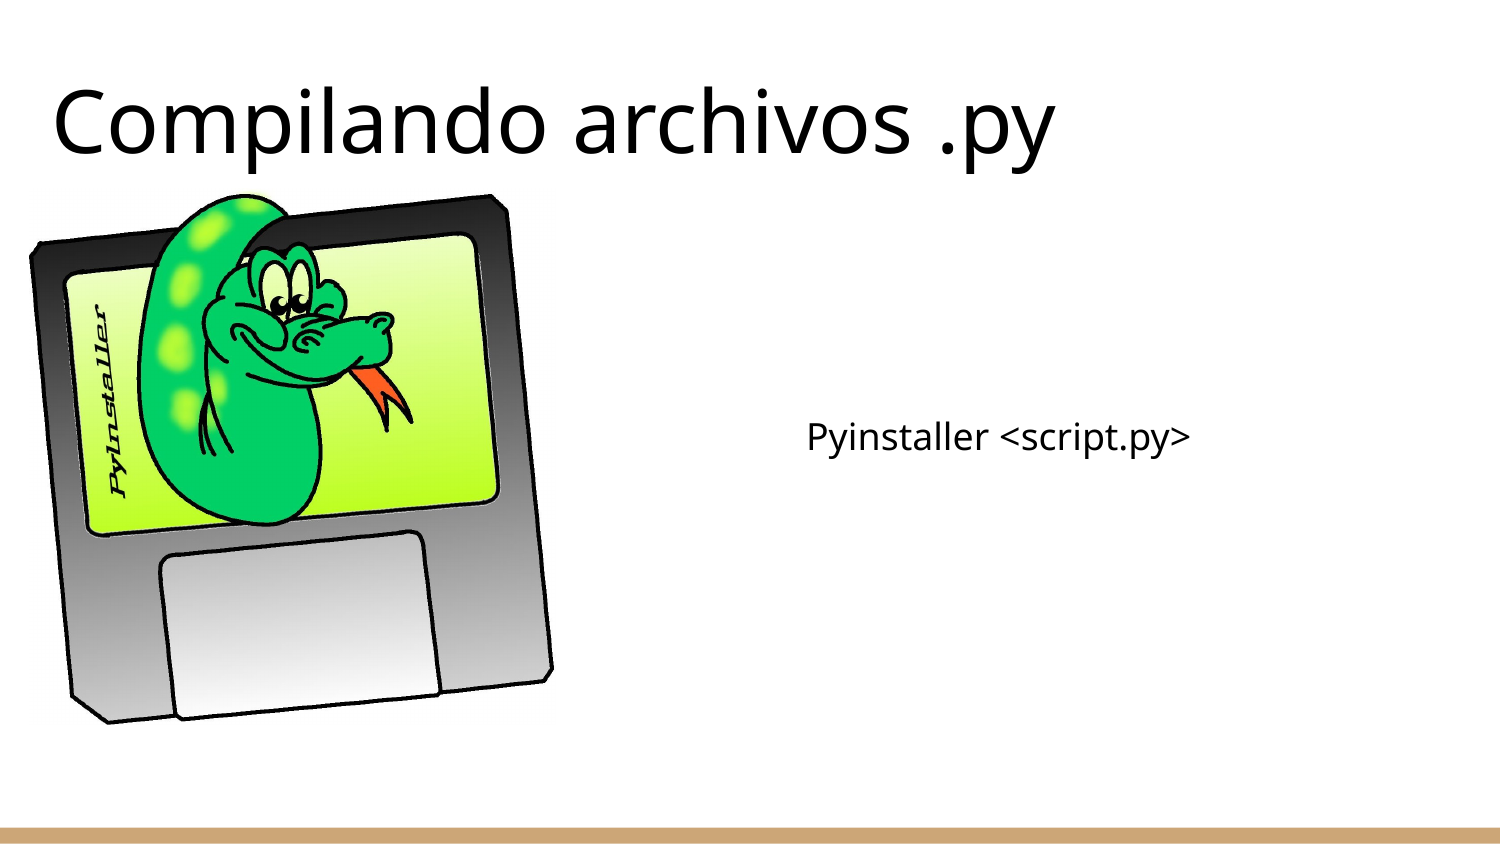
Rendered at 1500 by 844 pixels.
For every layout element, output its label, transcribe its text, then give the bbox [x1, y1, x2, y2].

text_box Pyinstaller <script.py> [791, 402, 1347, 461]
picture [29, 188, 556, 725]
title Compilando archivos .py [51, 51, 1449, 189]
